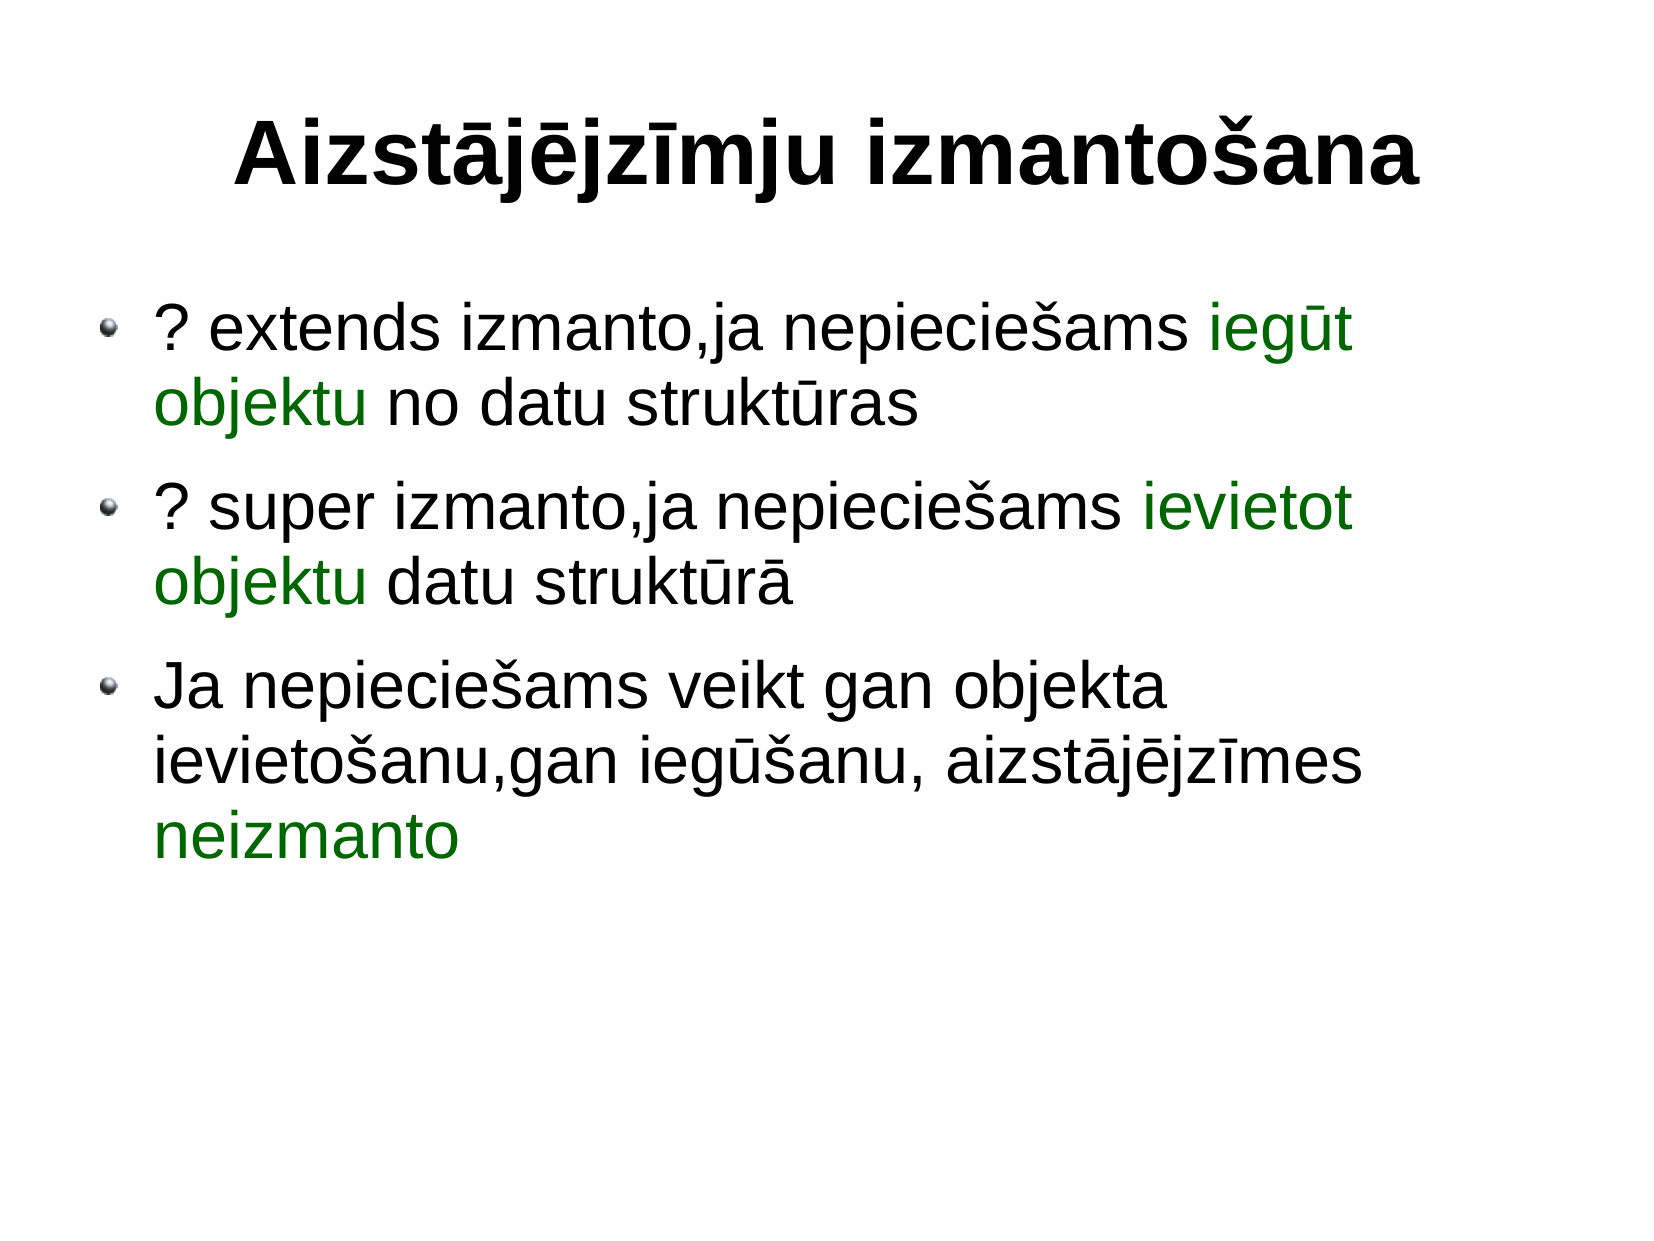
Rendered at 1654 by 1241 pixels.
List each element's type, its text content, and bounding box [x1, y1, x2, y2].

list ? extends izmanto,ja nepieciešams iegūt objektu no datu struktūras ? super izmanto,ja nepieciešams ievietot objektu datu struktūrā Ja nepieciešams veikt gan objekta ievietošanu,gan iegūšanu, aizstājējzīmes neizmanto [82, 290, 1538, 1010]
title Aizstājējzīmju izmantošana [82, 49, 1571, 257]
